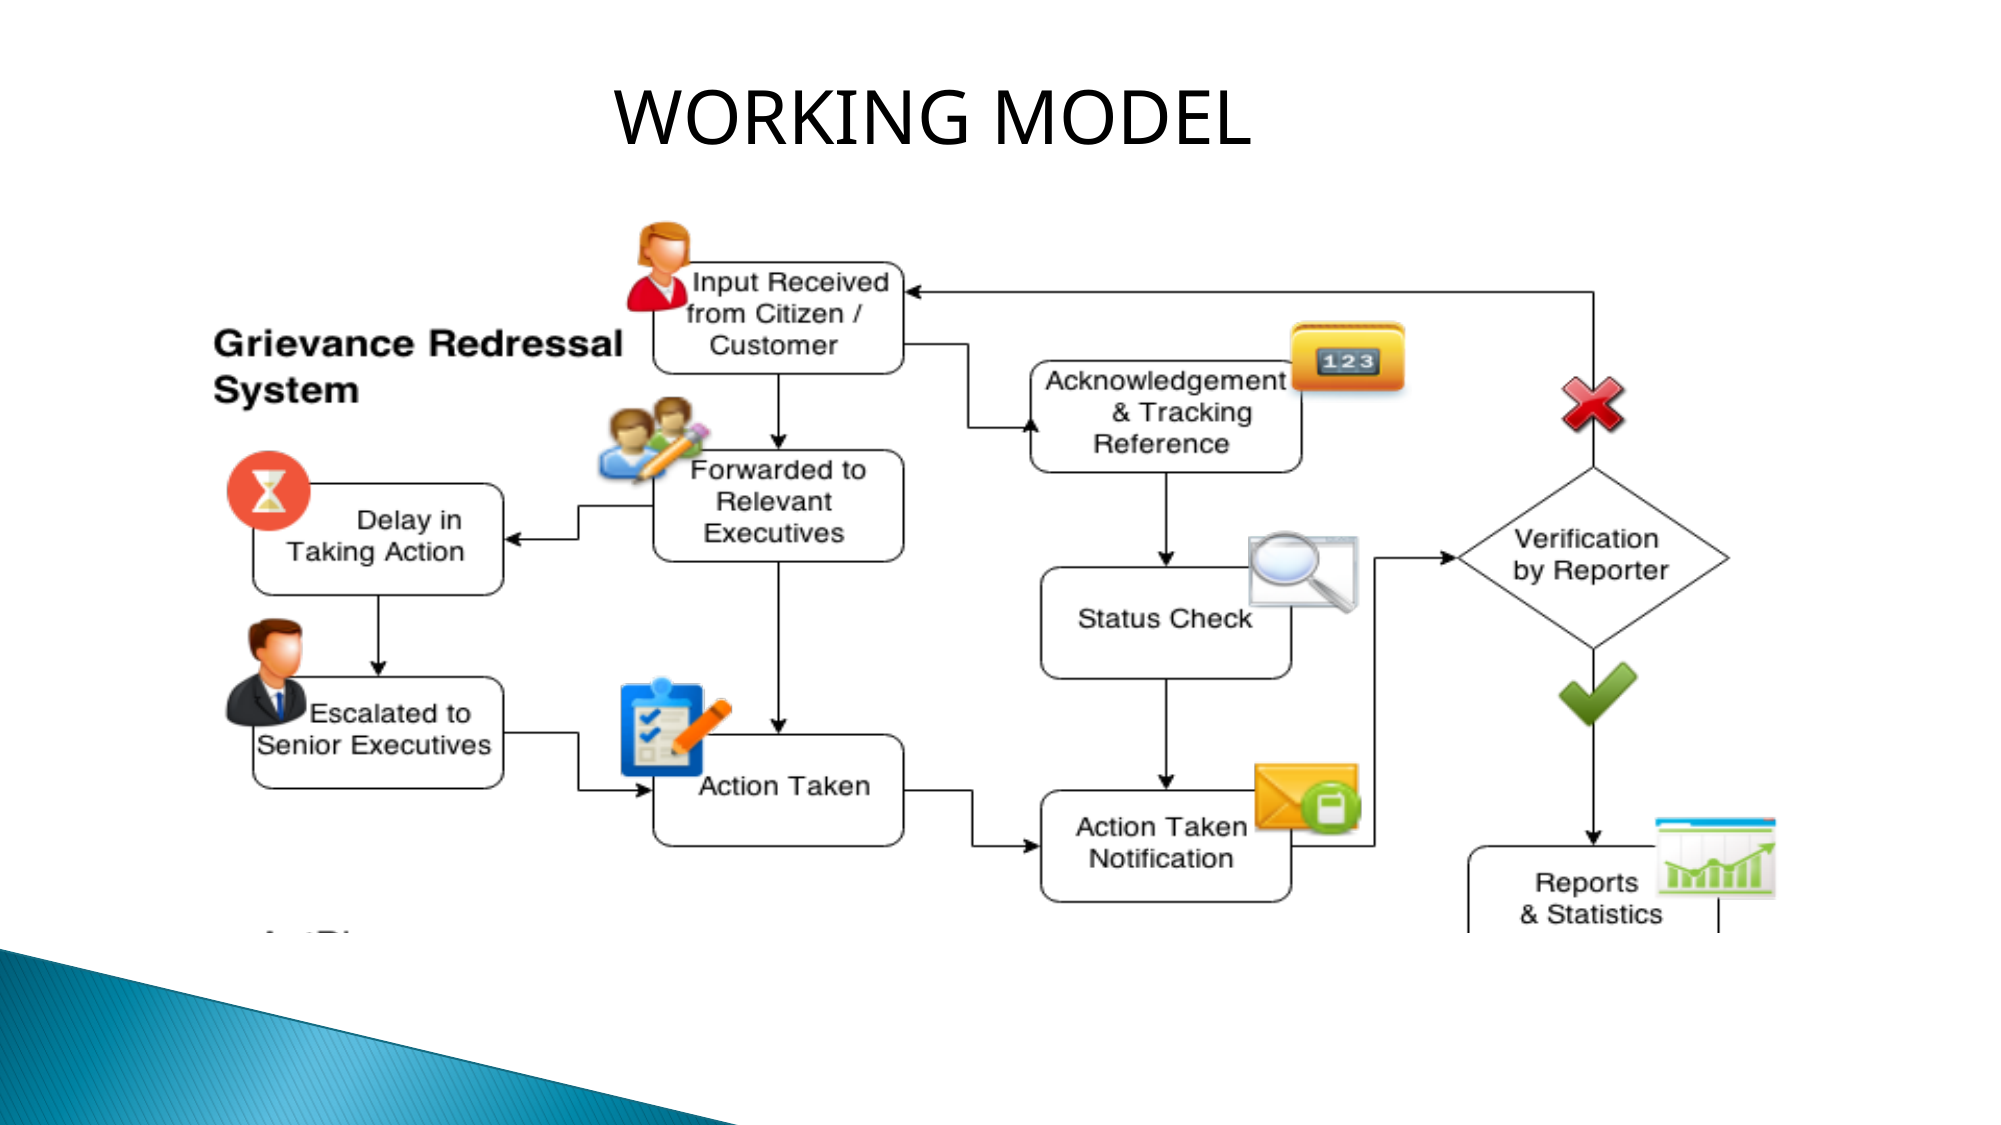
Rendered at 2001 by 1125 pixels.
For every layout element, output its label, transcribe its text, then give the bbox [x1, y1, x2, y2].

text_box WORKING MODEL [598, 0, 1343, 167]
picture [209, 219, 1791, 933]
